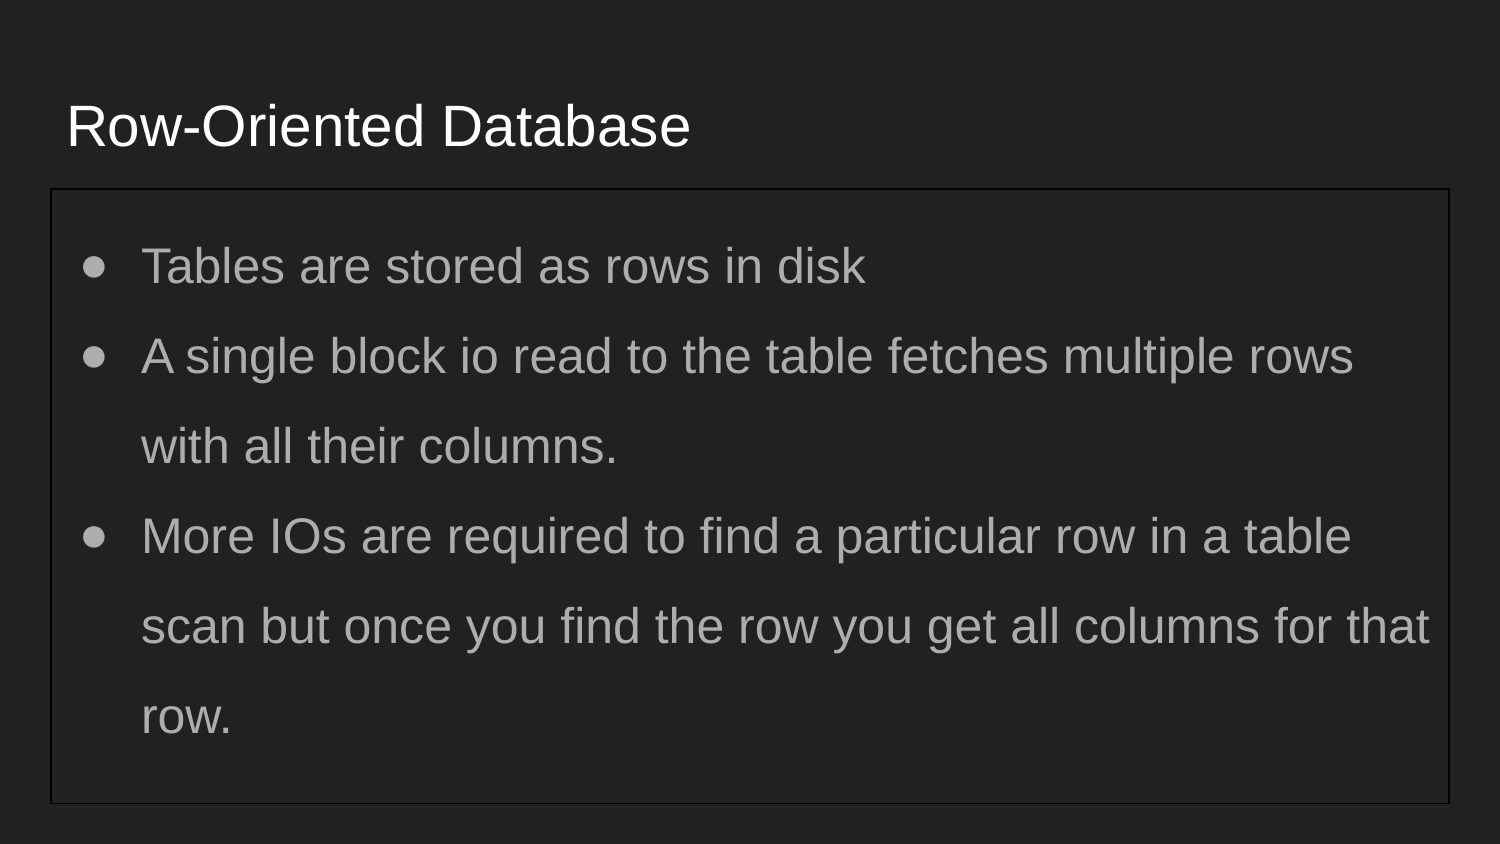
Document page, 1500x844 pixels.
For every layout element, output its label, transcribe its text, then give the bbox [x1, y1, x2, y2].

list Tables are stored as rows in disk A single block io read to the table fetches multiple rows with all their columns. More IOs are required to find a particular row in a table scan but once you find the row you get all columns for that row. [51, 189, 1449, 804]
title Row-Oriented Database [51, 72, 1449, 167]
